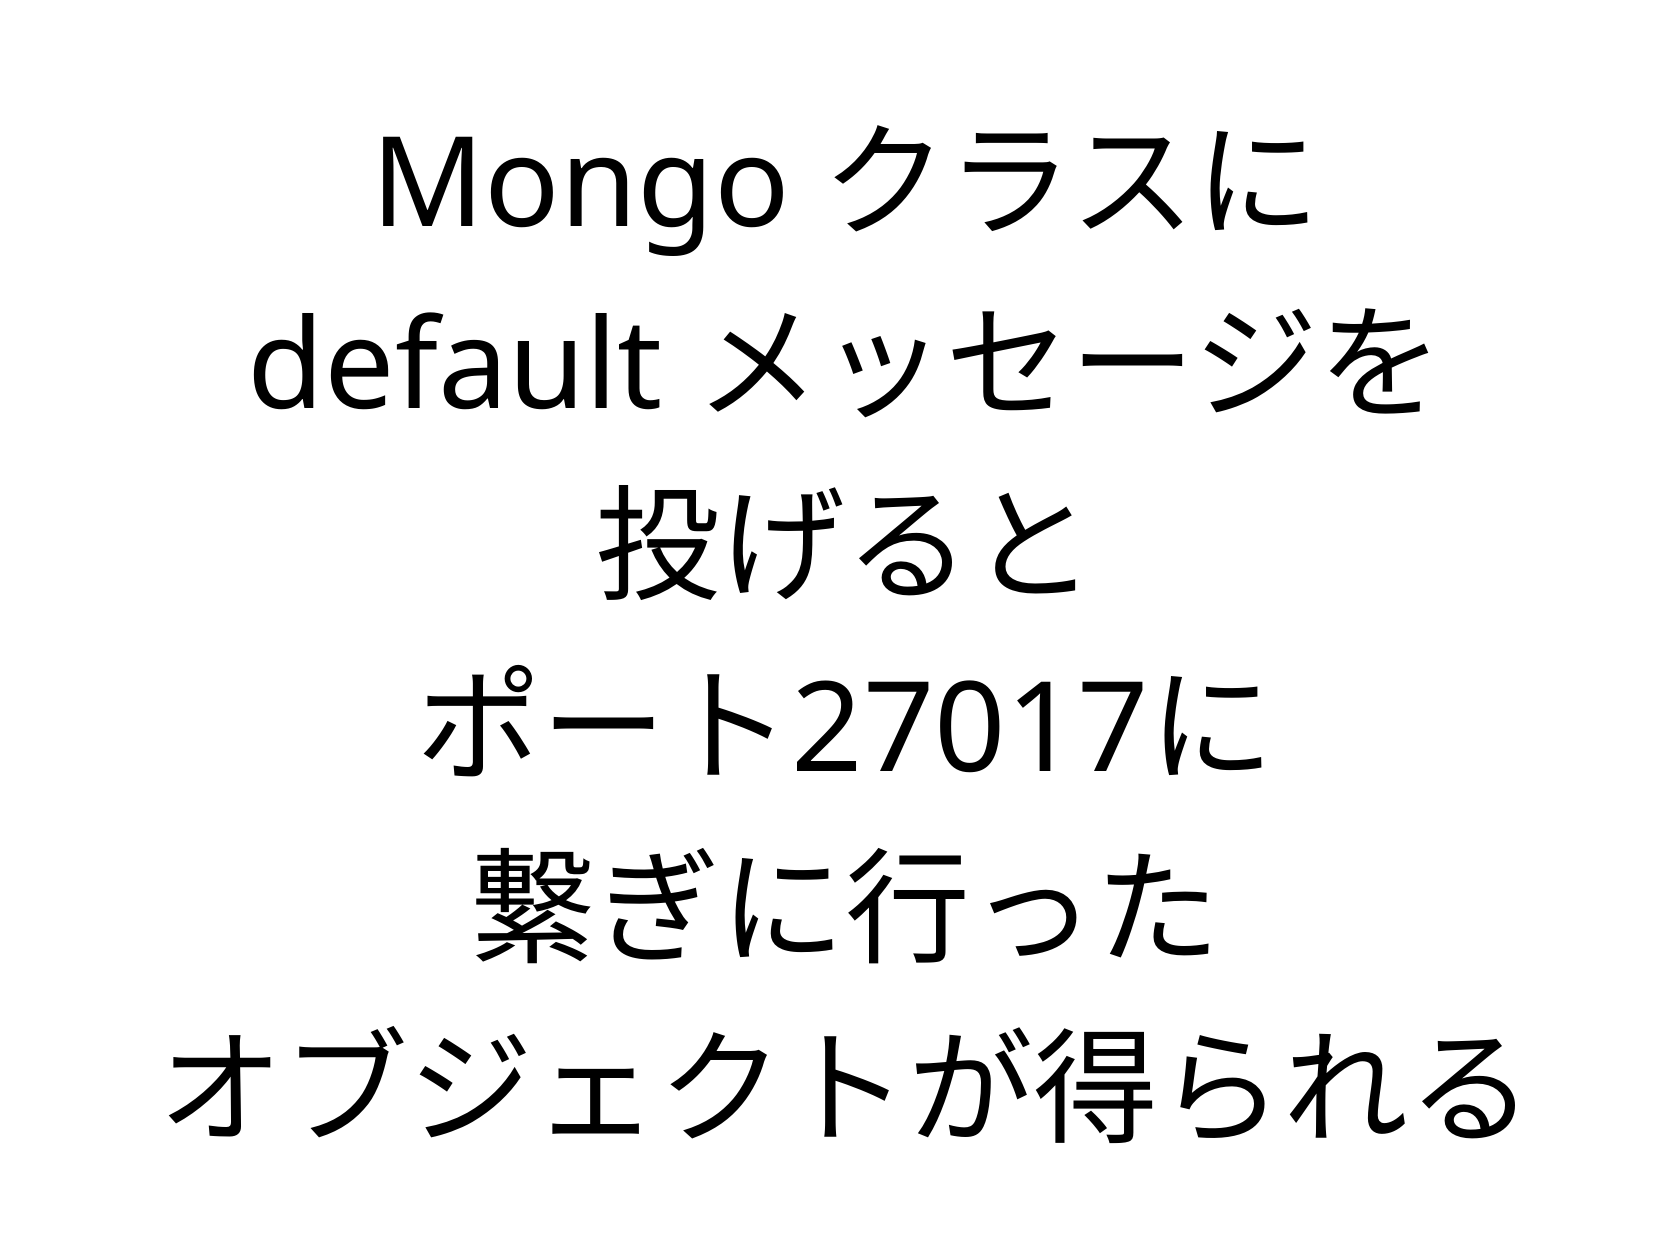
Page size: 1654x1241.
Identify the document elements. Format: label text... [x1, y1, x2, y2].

list Mongo クラスに default メッセージを 投げると ポート27017に 繋ぎに行った オブジェクトが得られる [82, 59, 1538, 1193]
